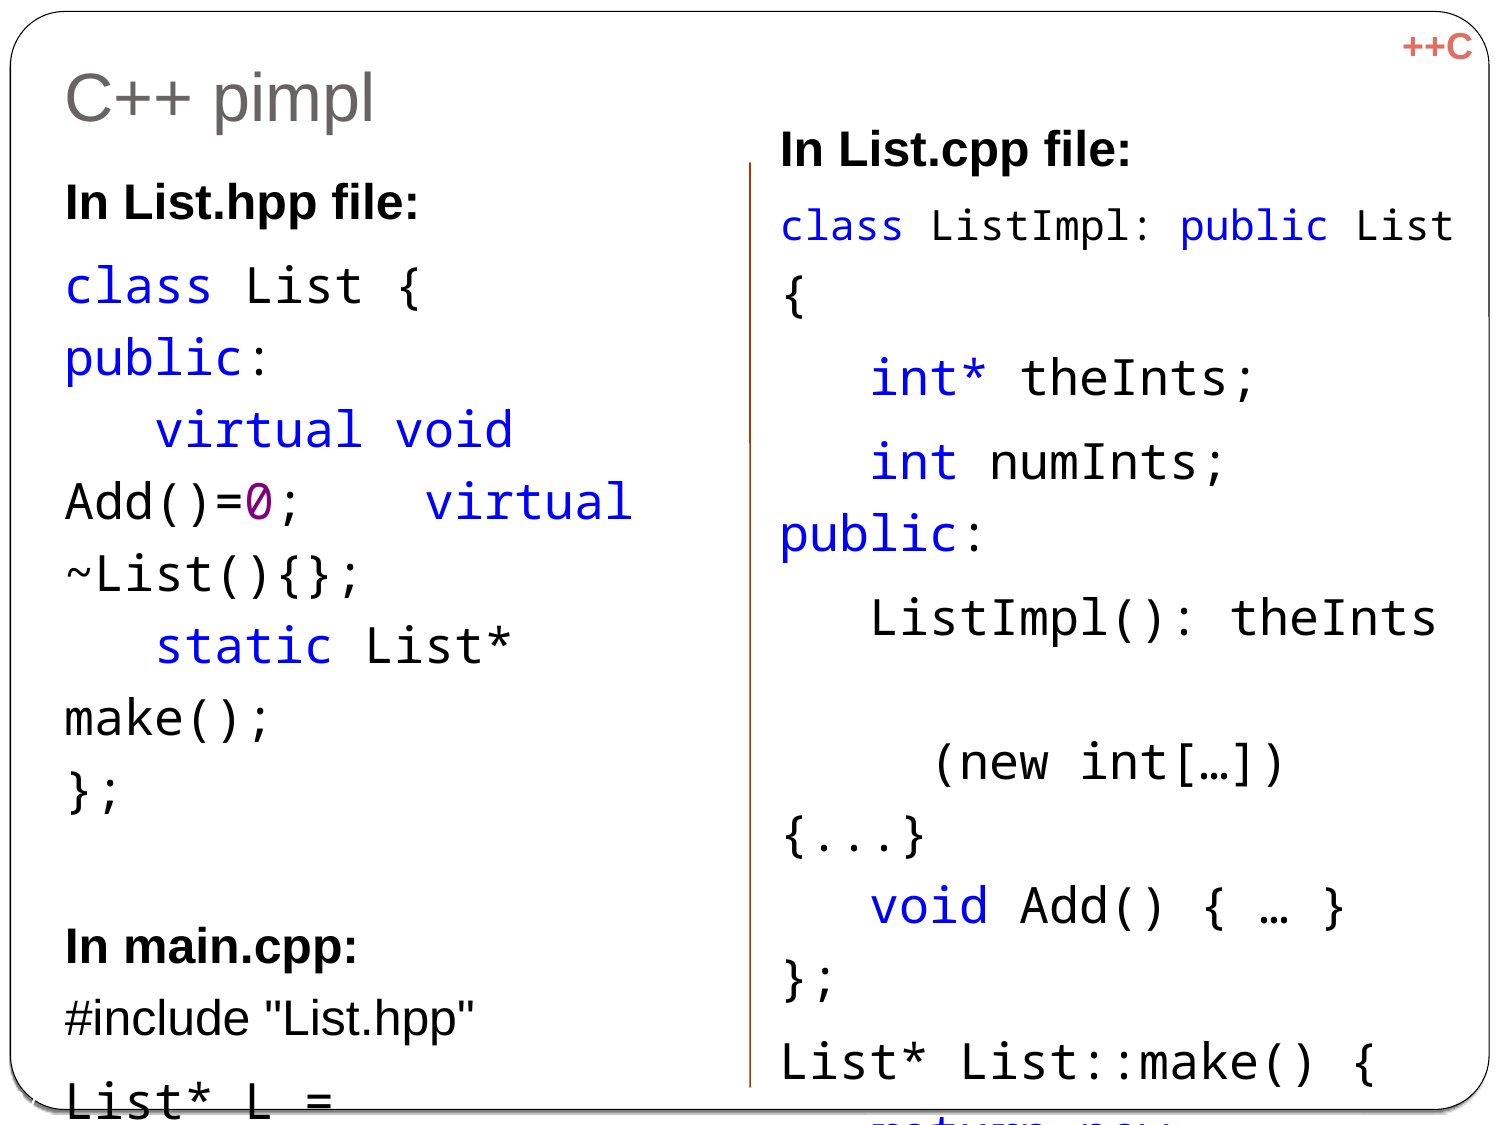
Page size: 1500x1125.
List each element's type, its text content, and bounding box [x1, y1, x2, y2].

text_box In List.cpp file: class ListImpl: public List { int* theInts; int numInts; public: ListImpl(): theInts (new int[…]) {...} void Add() { … } }; List* List::make() { return new ListImpl; } [765, 97, 1478, 1036]
slide_number <number> [0, 1074, 50, 1125]
list In List.hpp file: class List { public: virtual void Add()=0; virtual ~List(){}; static List* make(); }; In main.cpp: #include "List.hpp" List* L = List::make(); L→Add(); [50, 149, 750, 1088]
title C++ pimpl [50, 45, 1450, 150]
